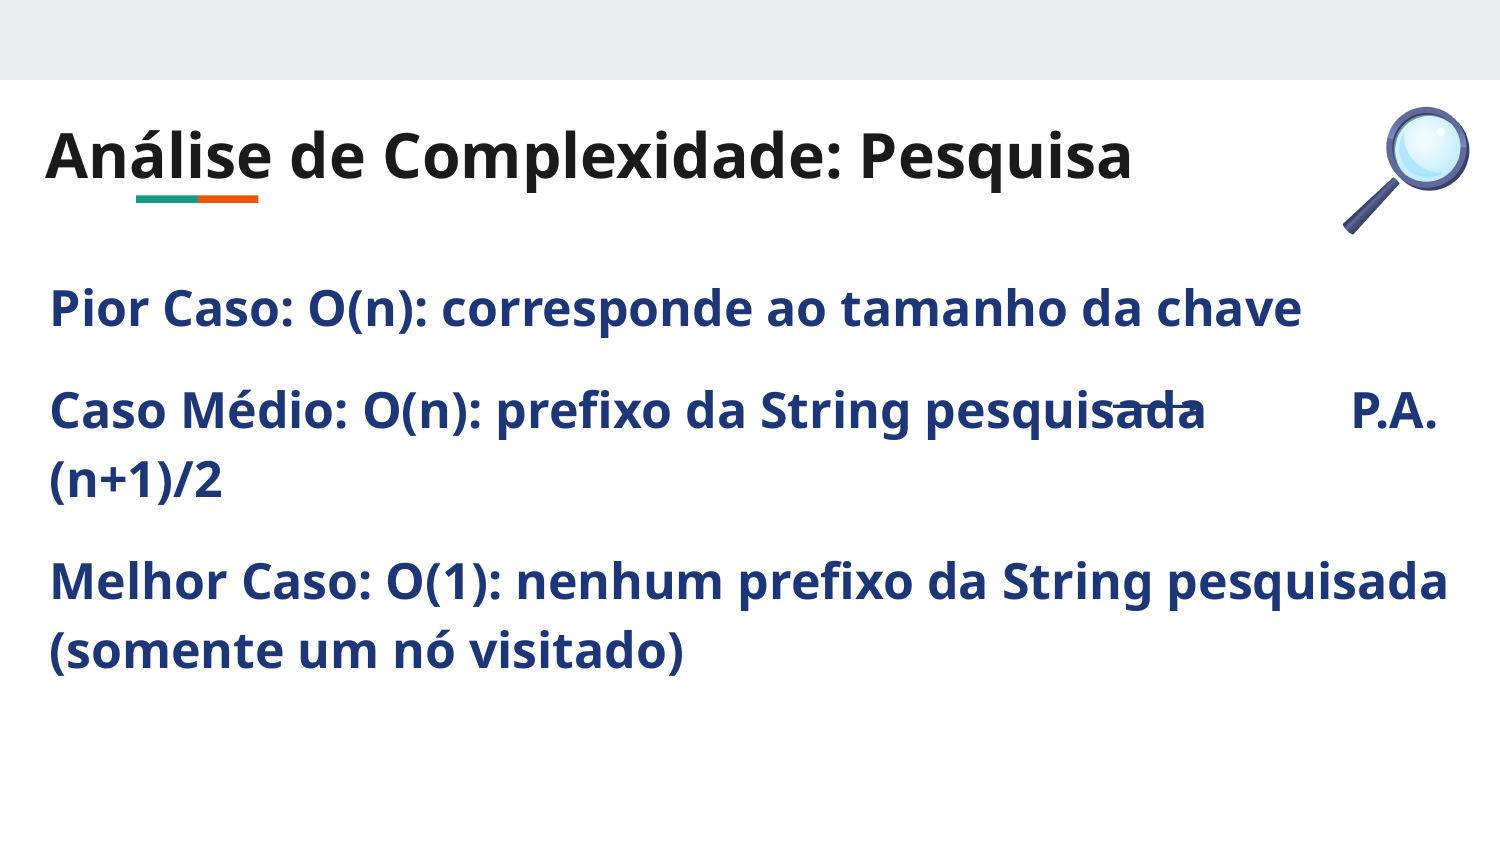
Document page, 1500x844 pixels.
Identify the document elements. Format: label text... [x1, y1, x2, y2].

title Análise de Complexidade: Pesquisa [30, 101, 1292, 189]
picture [1337, 101, 1475, 240]
list Pior Caso: O(n): corresponde ao tamanho da chave Caso Médio: O(n): prefixo da String pesquisada P.A. (n+1)/2 Melhor Caso: O(1): nenhum prefixo da String pesquisada (somente um nó visitado) [34, 252, 1466, 807]
